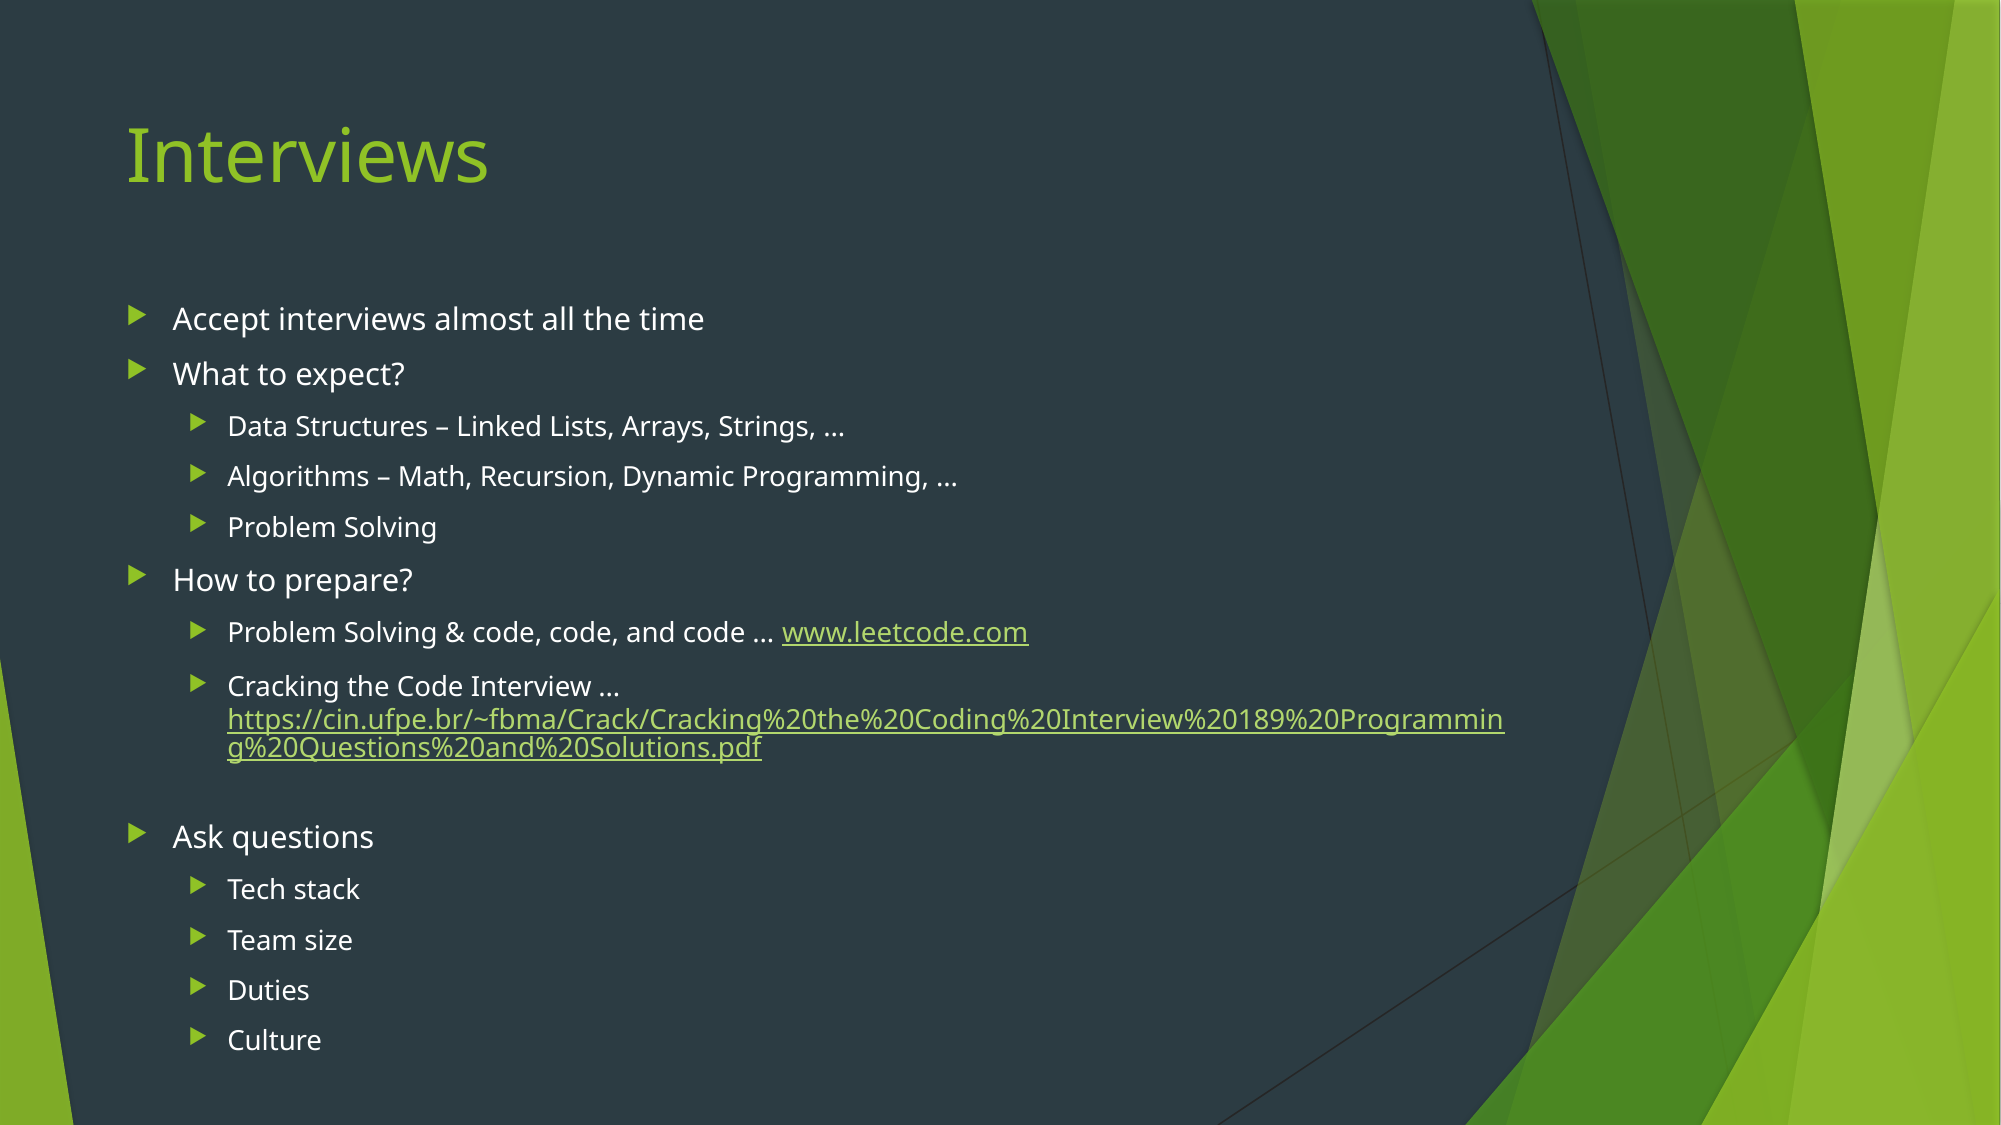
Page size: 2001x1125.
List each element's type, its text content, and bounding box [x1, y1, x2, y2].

title Interviews [111, 99, 1522, 292]
list Accept interviews almost all the time What to expect? Data Structures – Linked Lists, Arrays, Strings, … Algorithms – Math, Recursion, Dynamic Programming, … Problem Solving How to prepare? Problem Solving & code, code, and code … www.leetcode.com Cracking the Code Interview … https://cin.ufpe.br/~fbma/Crack/Cracking%20the%20Coding%20Interview%20189%20Programming%20Questions%20and%20Solutions.pdf Ask questions Tech stack Team size Duties Culture [111, 292, 1522, 1044]
